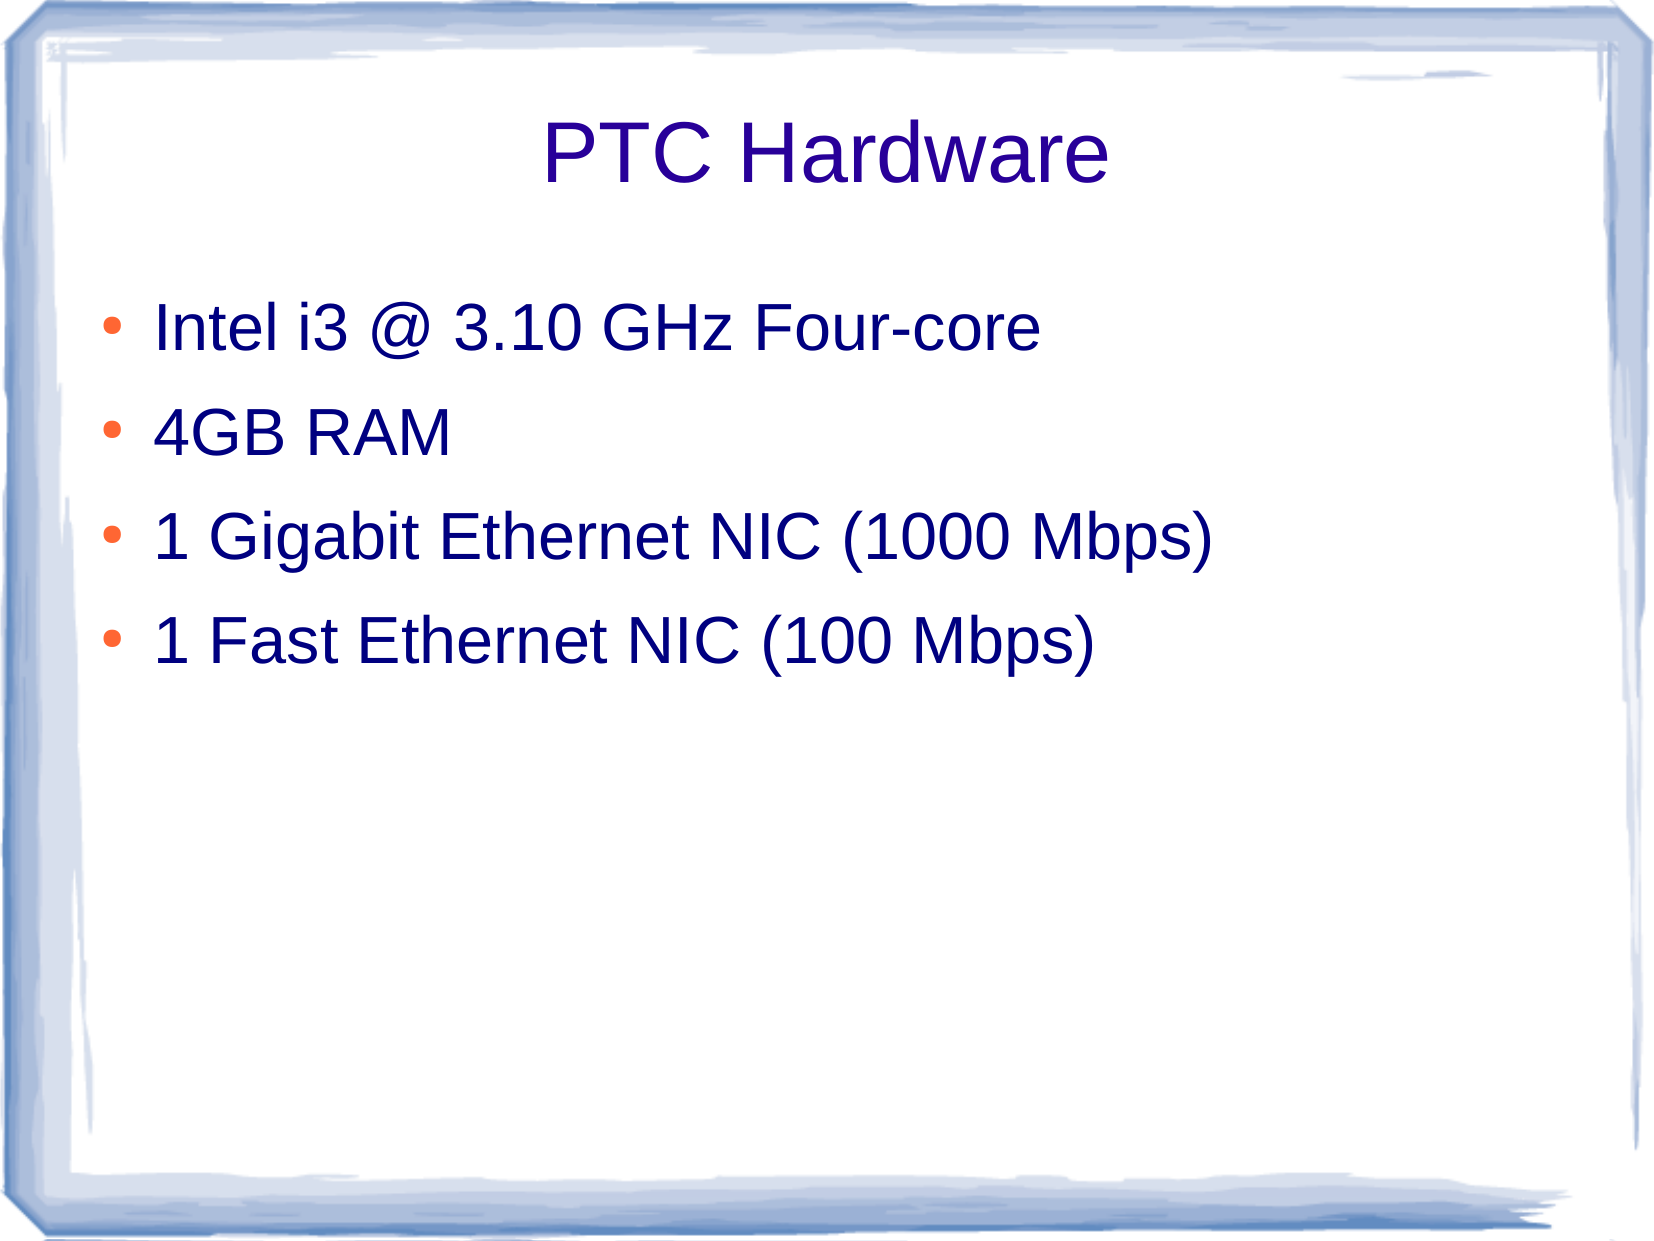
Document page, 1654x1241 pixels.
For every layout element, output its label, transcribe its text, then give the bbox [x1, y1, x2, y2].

picture [0, 0, 1654, 1241]
list Intel i3 @ 3.10 GHz Four-core 4GB RAM 1 Gigabit Ethernet NIC (1000 Mbps) 1 Fast Ethernet NIC (100 Mbps) [82, 290, 1538, 1010]
title PTC Hardware [82, 49, 1571, 257]
